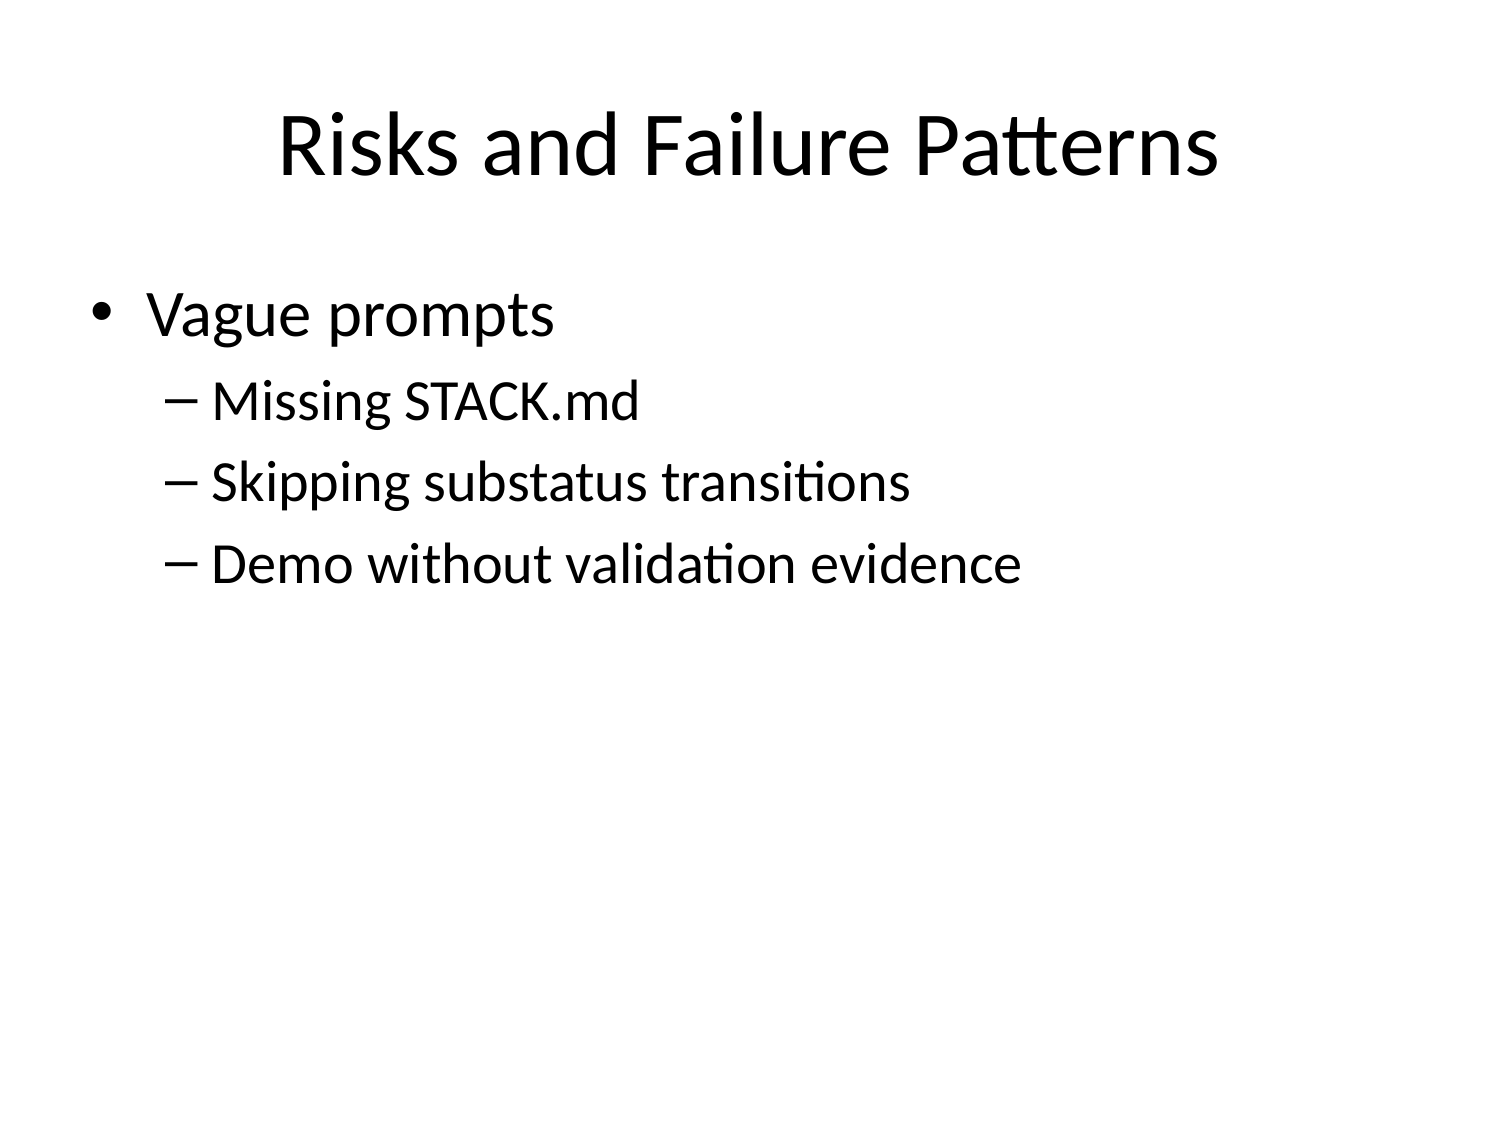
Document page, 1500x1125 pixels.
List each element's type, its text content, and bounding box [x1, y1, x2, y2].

list Vague prompts Missing STACK.md Skipping substatus transitions Demo without validation evidence [75, 262, 1425, 1005]
title Risks and Failure Patterns [75, 45, 1425, 233]
